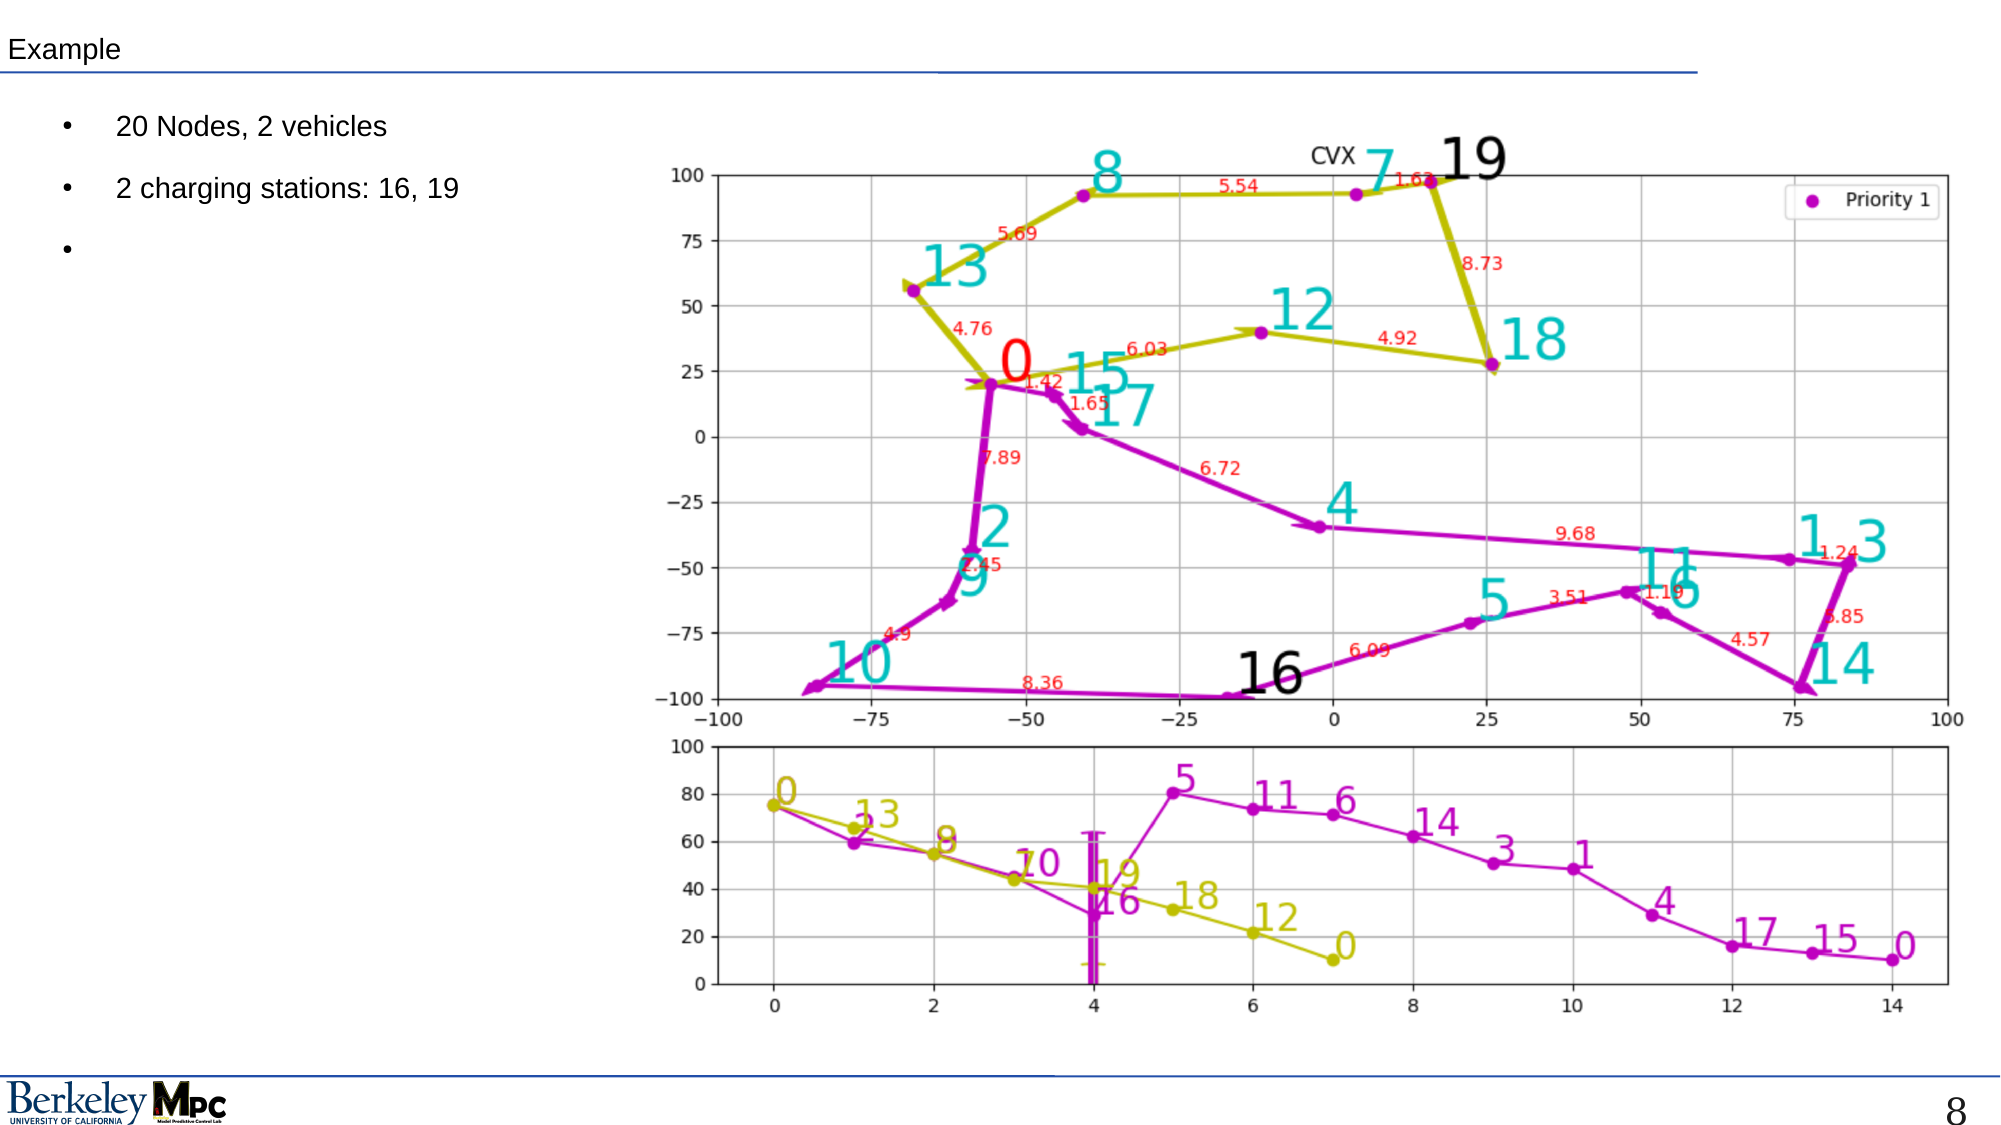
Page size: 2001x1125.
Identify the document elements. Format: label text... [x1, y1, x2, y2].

picture [633, 123, 1988, 1051]
title Example [7, 7, 1930, 92]
picture [0, 1072, 226, 1125]
list 20 Nodes, 2 vehicles 2 charging stations: 16, 19 [44, 110, 1928, 1054]
